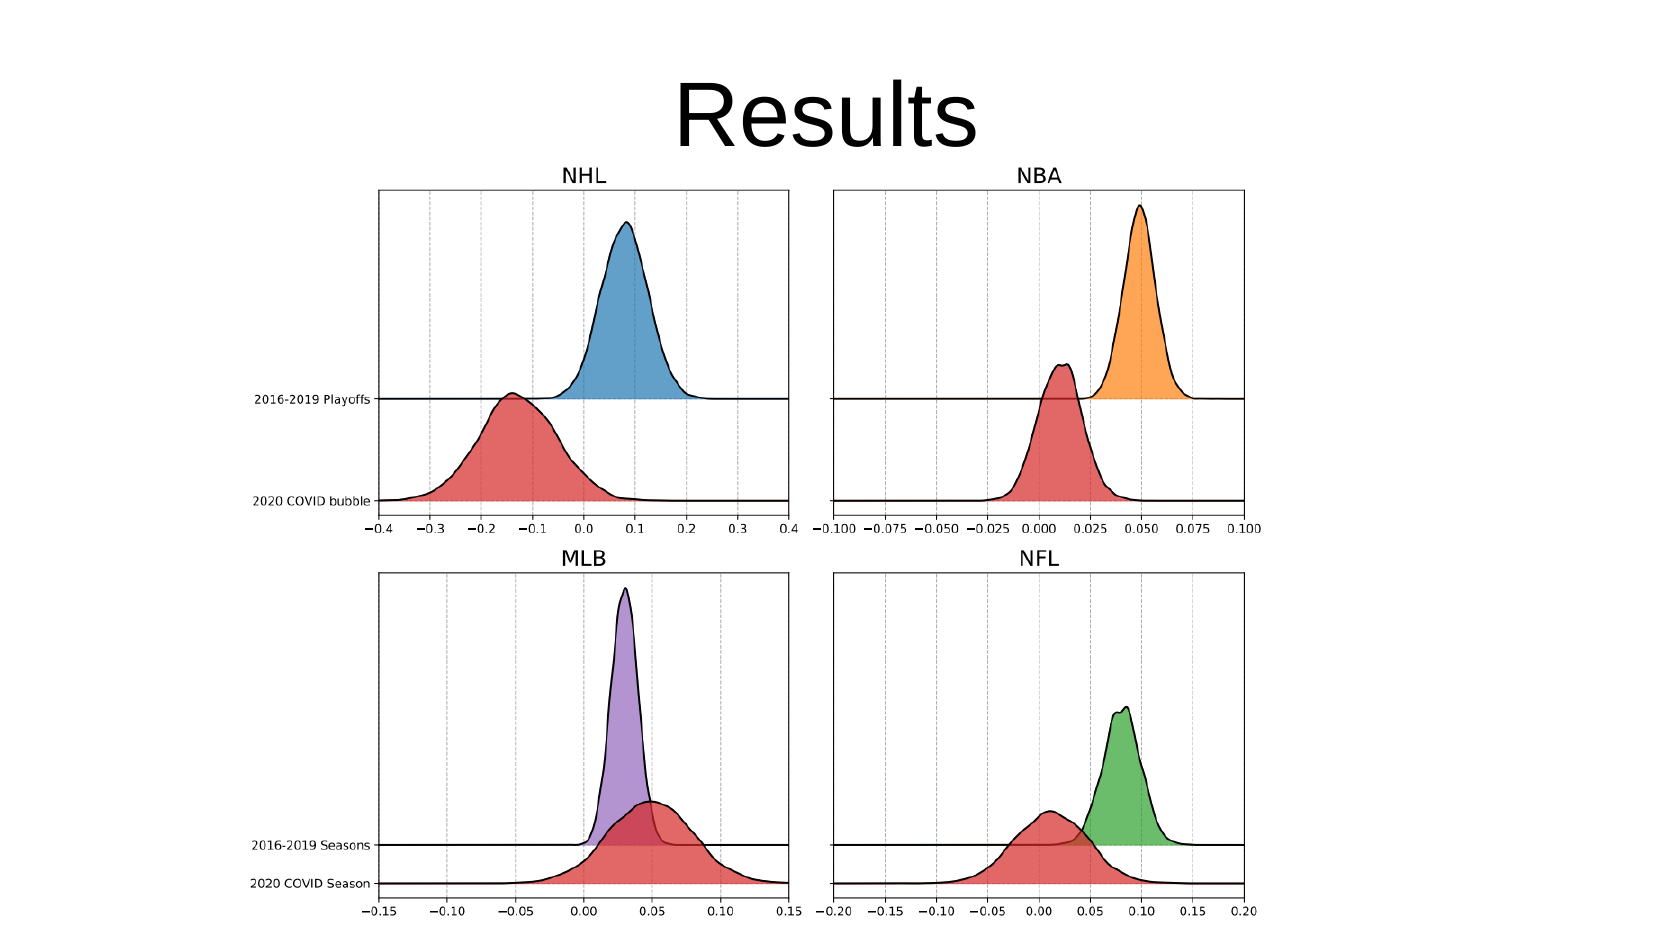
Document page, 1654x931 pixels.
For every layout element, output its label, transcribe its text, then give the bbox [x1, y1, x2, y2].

title Results [82, 37, 1571, 193]
picture [237, 153, 1274, 931]
